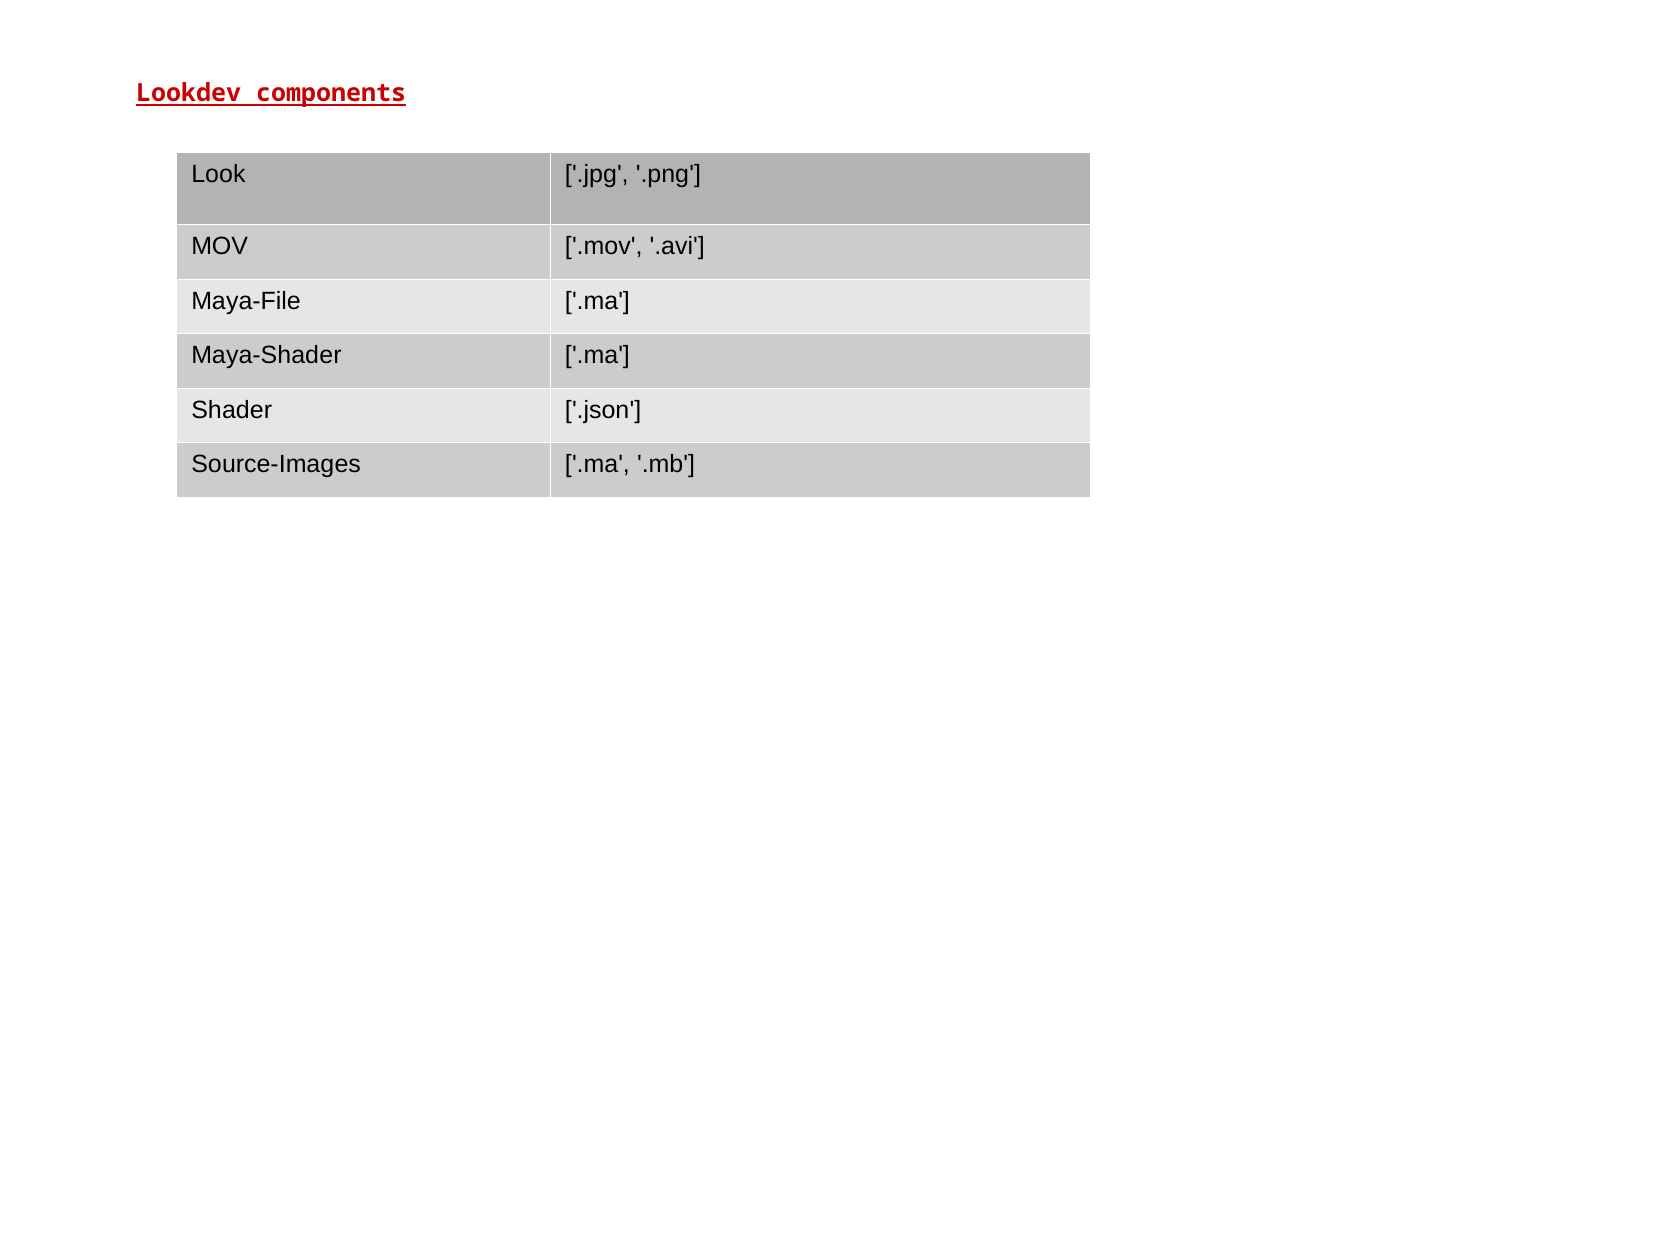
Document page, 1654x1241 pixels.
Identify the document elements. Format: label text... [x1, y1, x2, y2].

table_cell Shader [177, 389, 550, 442]
table_cell ['.ma'] [551, 334, 1090, 388]
table_cell ['.ma'] [551, 280, 1090, 333]
table_cell MOV [177, 225, 550, 279]
table_cell Maya-Shader [177, 334, 550, 388]
text_box Lookdev components [121, 67, 1622, 116]
table_cell Source-Images [177, 443, 550, 497]
table_cell ['.ma', '.mb'] [551, 443, 1090, 497]
table_cell ['.json'] [551, 389, 1090, 442]
table_cell ['.mov', '.avi'] [551, 225, 1090, 279]
table_header Look [177, 153, 550, 224]
table_header ['.jpg', '.png'] [551, 153, 1090, 224]
table_cell Maya-File [177, 280, 550, 333]
